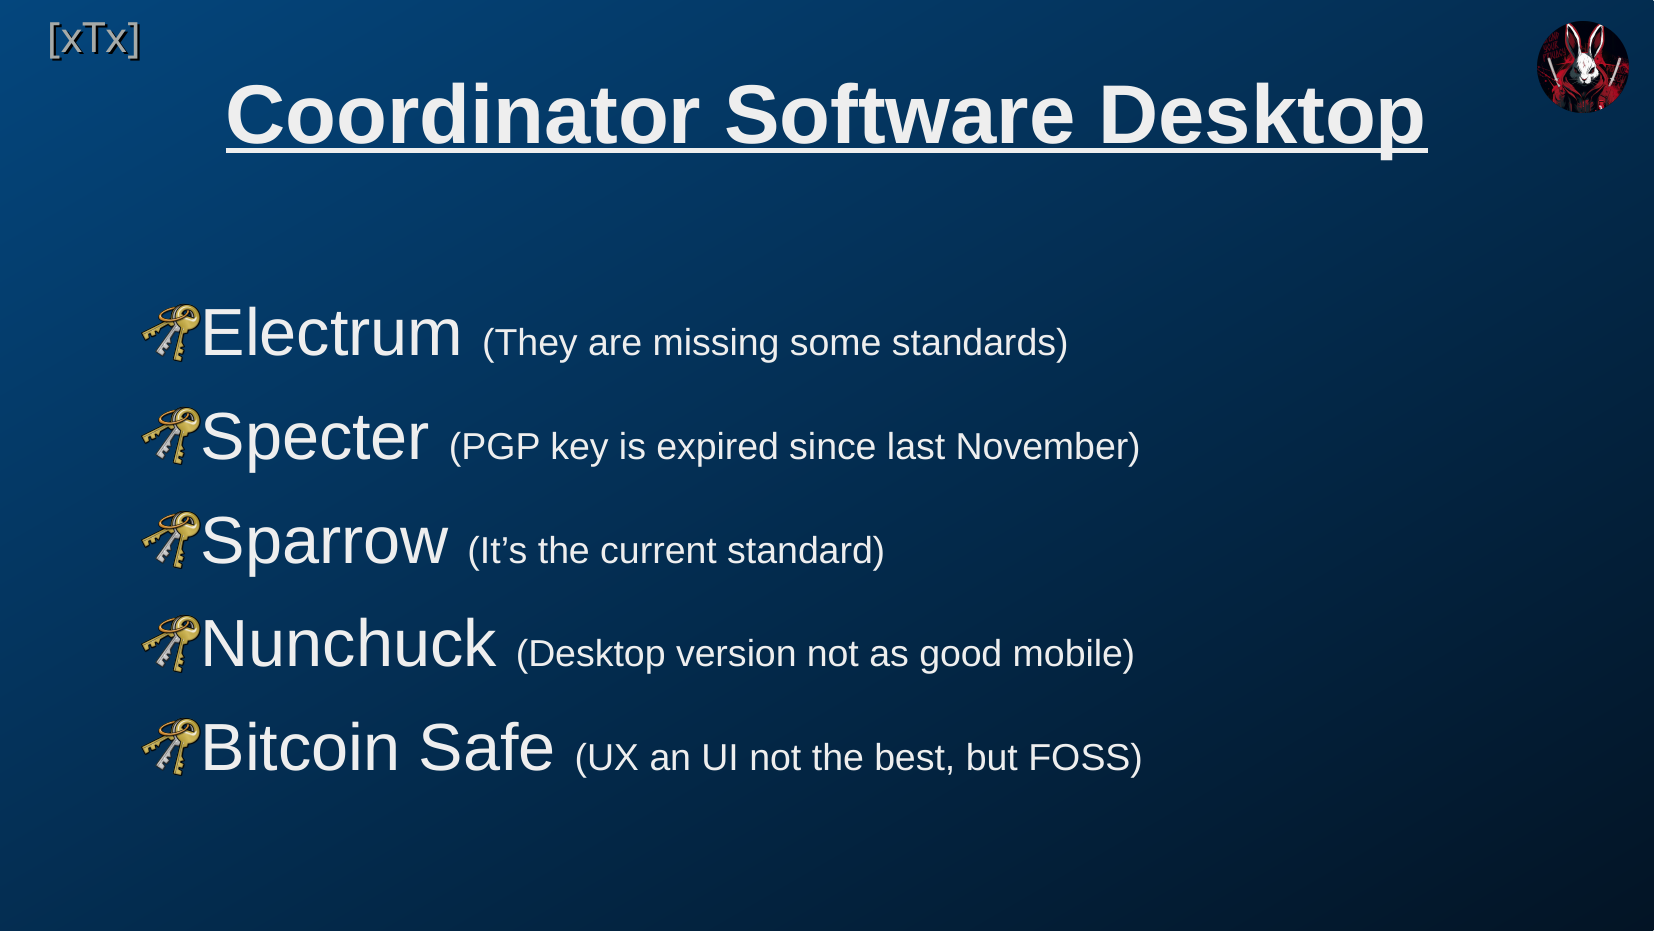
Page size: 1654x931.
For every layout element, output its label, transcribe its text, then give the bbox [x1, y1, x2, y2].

subtitle Electrum (They are missing some standards) Specter (PGP key is expired since last November) Sparrow (It’s the current standard) Nunchuck (Desktop version not as good mobile) Bitcoin Safe (UX an UI not the best, but FOSS) [82, 204, 1538, 876]
text_box [xTx] [0, 0, 188, 76]
picture [1537, 21, 1629, 113]
title Coordinator Software Desktop [82, 37, 1571, 193]
